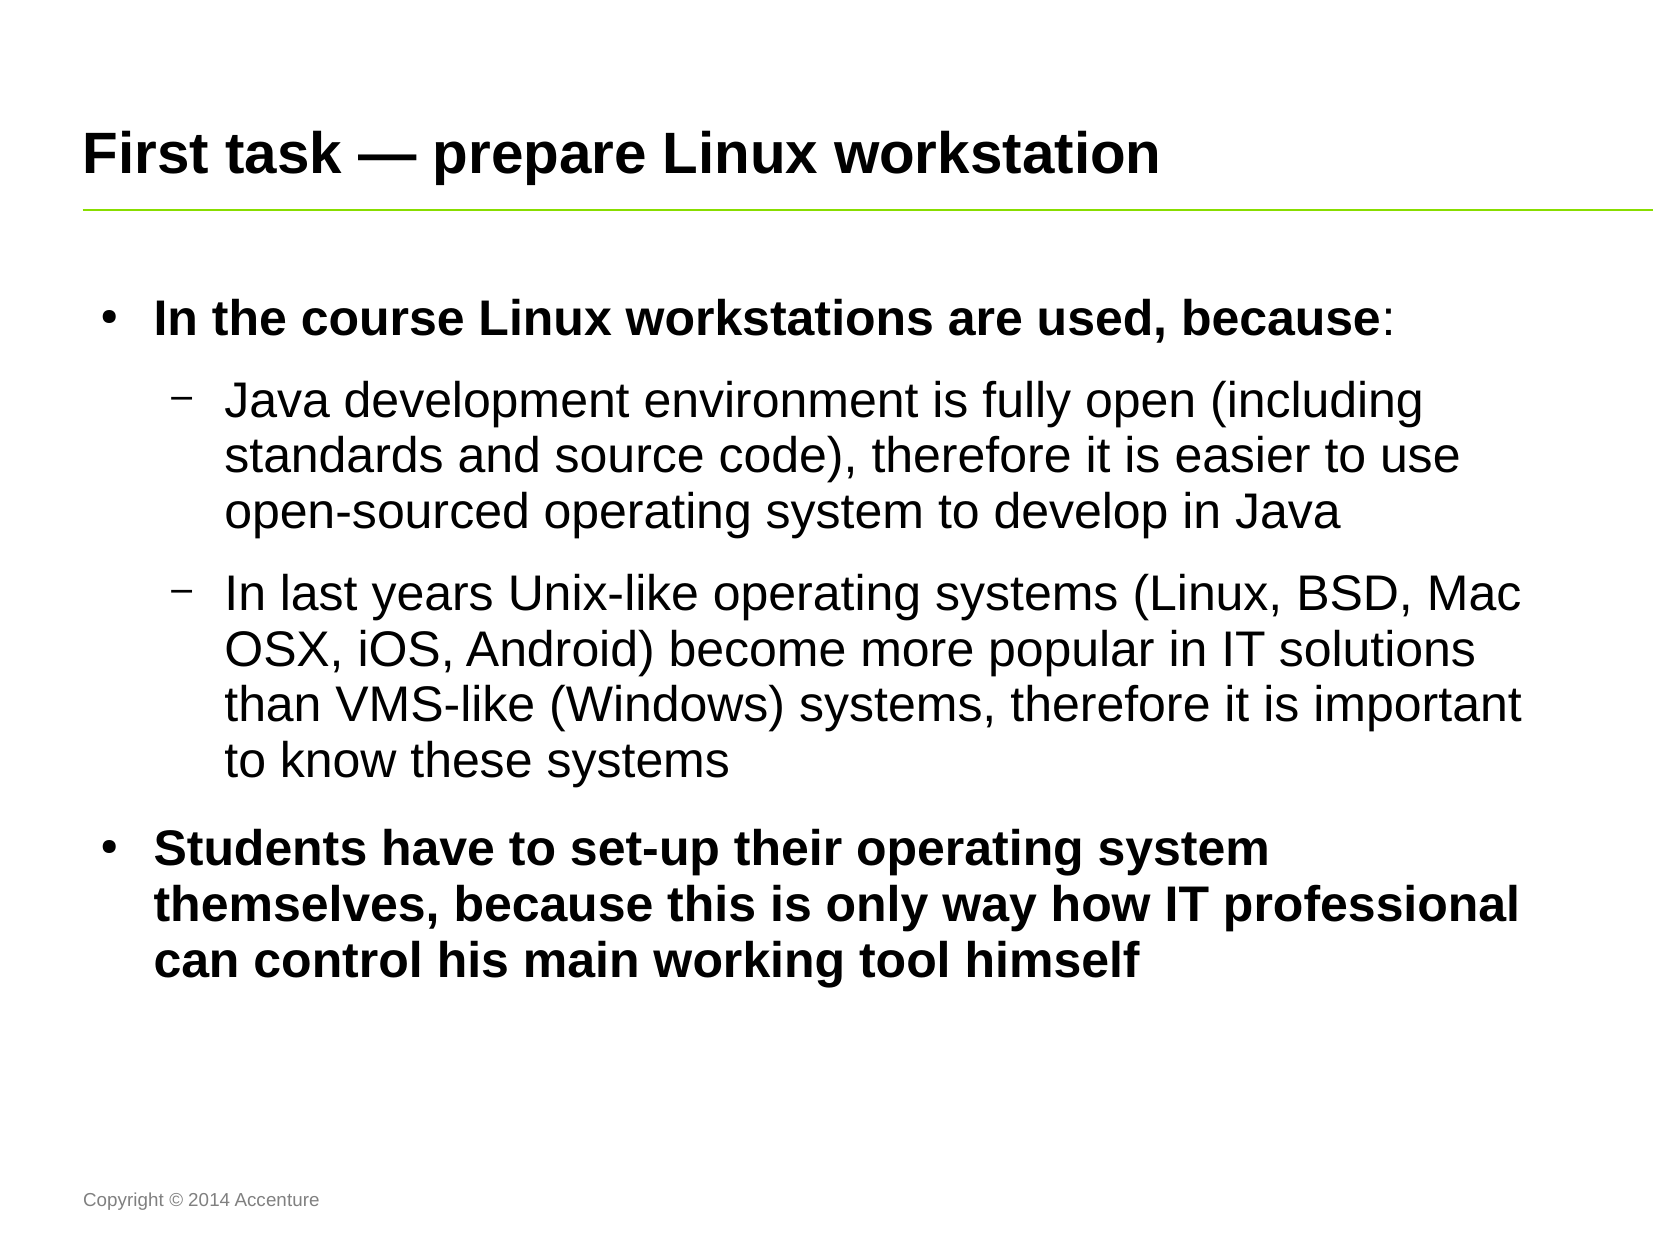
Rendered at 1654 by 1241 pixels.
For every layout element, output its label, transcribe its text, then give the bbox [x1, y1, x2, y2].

list In the course Linux workstations are used, because: Java development environment is fully open (including standards and source code), therefore it is easier to use open-sourced operating system to develop in Java In last years Unix-like operating systems (Linux, BSD, Mac OSX, iOS, Android) become more popular in IT solutions than VMS-like (Windows) systems, therefore it is important to know these systems Students have to set-up their operating system themselves, because this is only way how IT professional can control his main working tool himself [82, 290, 1538, 1010]
title First task — prepare Linux workstation [82, 49, 1571, 257]
